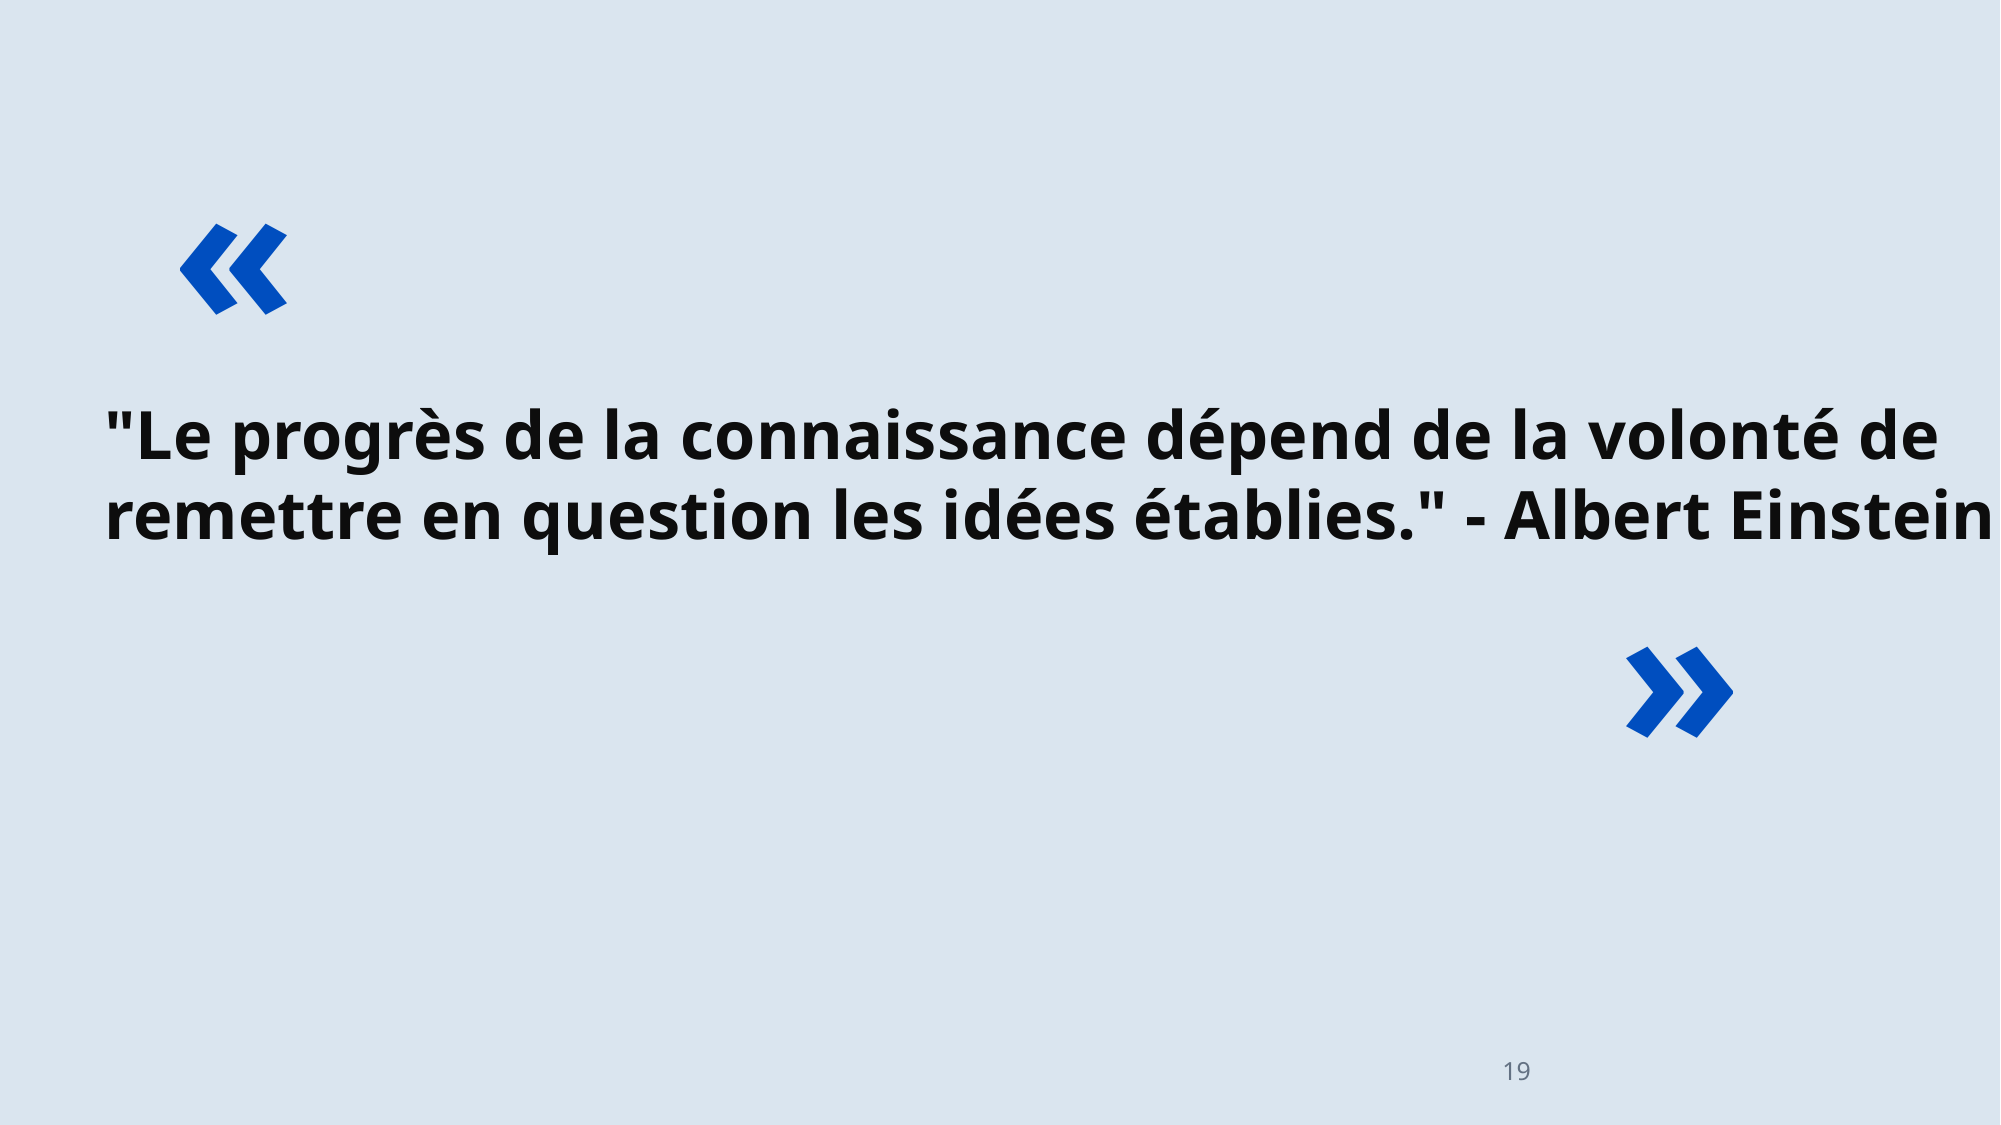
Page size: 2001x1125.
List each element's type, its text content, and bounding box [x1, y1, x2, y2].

text_box "Le progrès de la connaissance dépend de la volonté de remettre en question les idées établies." - Albert Einstein [329, 385, 2000, 563]
text_box [1487, 1042, 1938, 1103]
list « [138, 144, 329, 740]
text_box » [1603, 539, 1977, 798]
text_box "Le progrès de la connaissance dépend de la volonté de remettre en question les idées établies." - Albert Einstein [89, 385, 138, 563]
